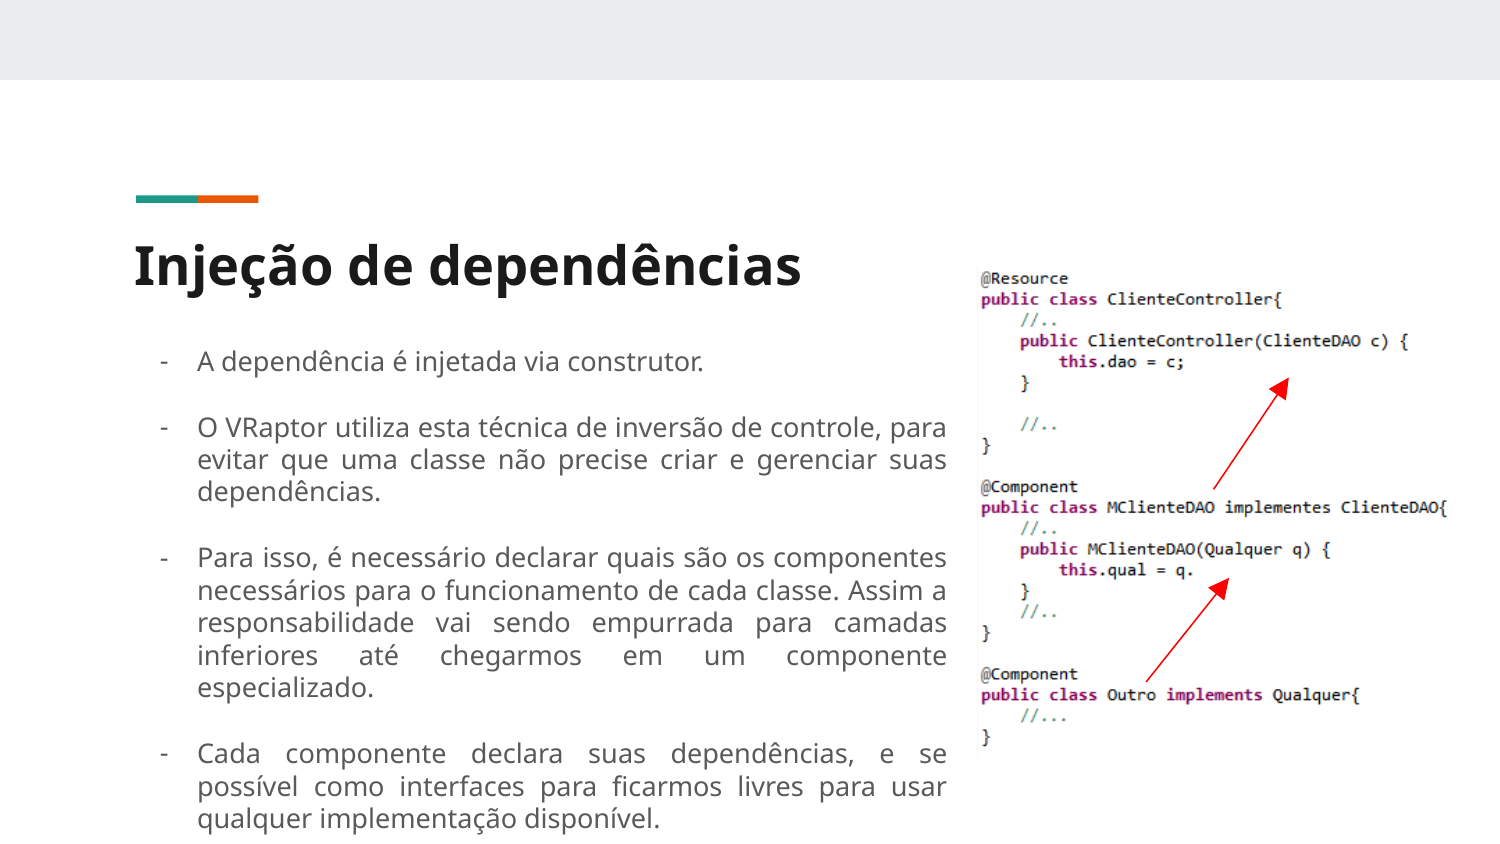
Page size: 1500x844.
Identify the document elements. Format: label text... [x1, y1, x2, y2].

picture [977, 266, 1458, 756]
title Injeção de dependências [119, 216, 1381, 305]
list A dependência é injetada via construtor. O VRaptor utiliza esta técnica de inversão de controle, para evitar que uma classe não precise criar e gerenciar suas dependências. Para isso, é necessário declarar quais são os componentes necessários para o funcionamento de cada classe. Assim a responsabilidade vai sendo empurrada para camadas inferiores até chegarmos em um componente especializado. Cada componente declara suas dependências, e se possível como interfaces para ficarmos livres para usar qualquer implementação disponível. [107, 329, 963, 795]
